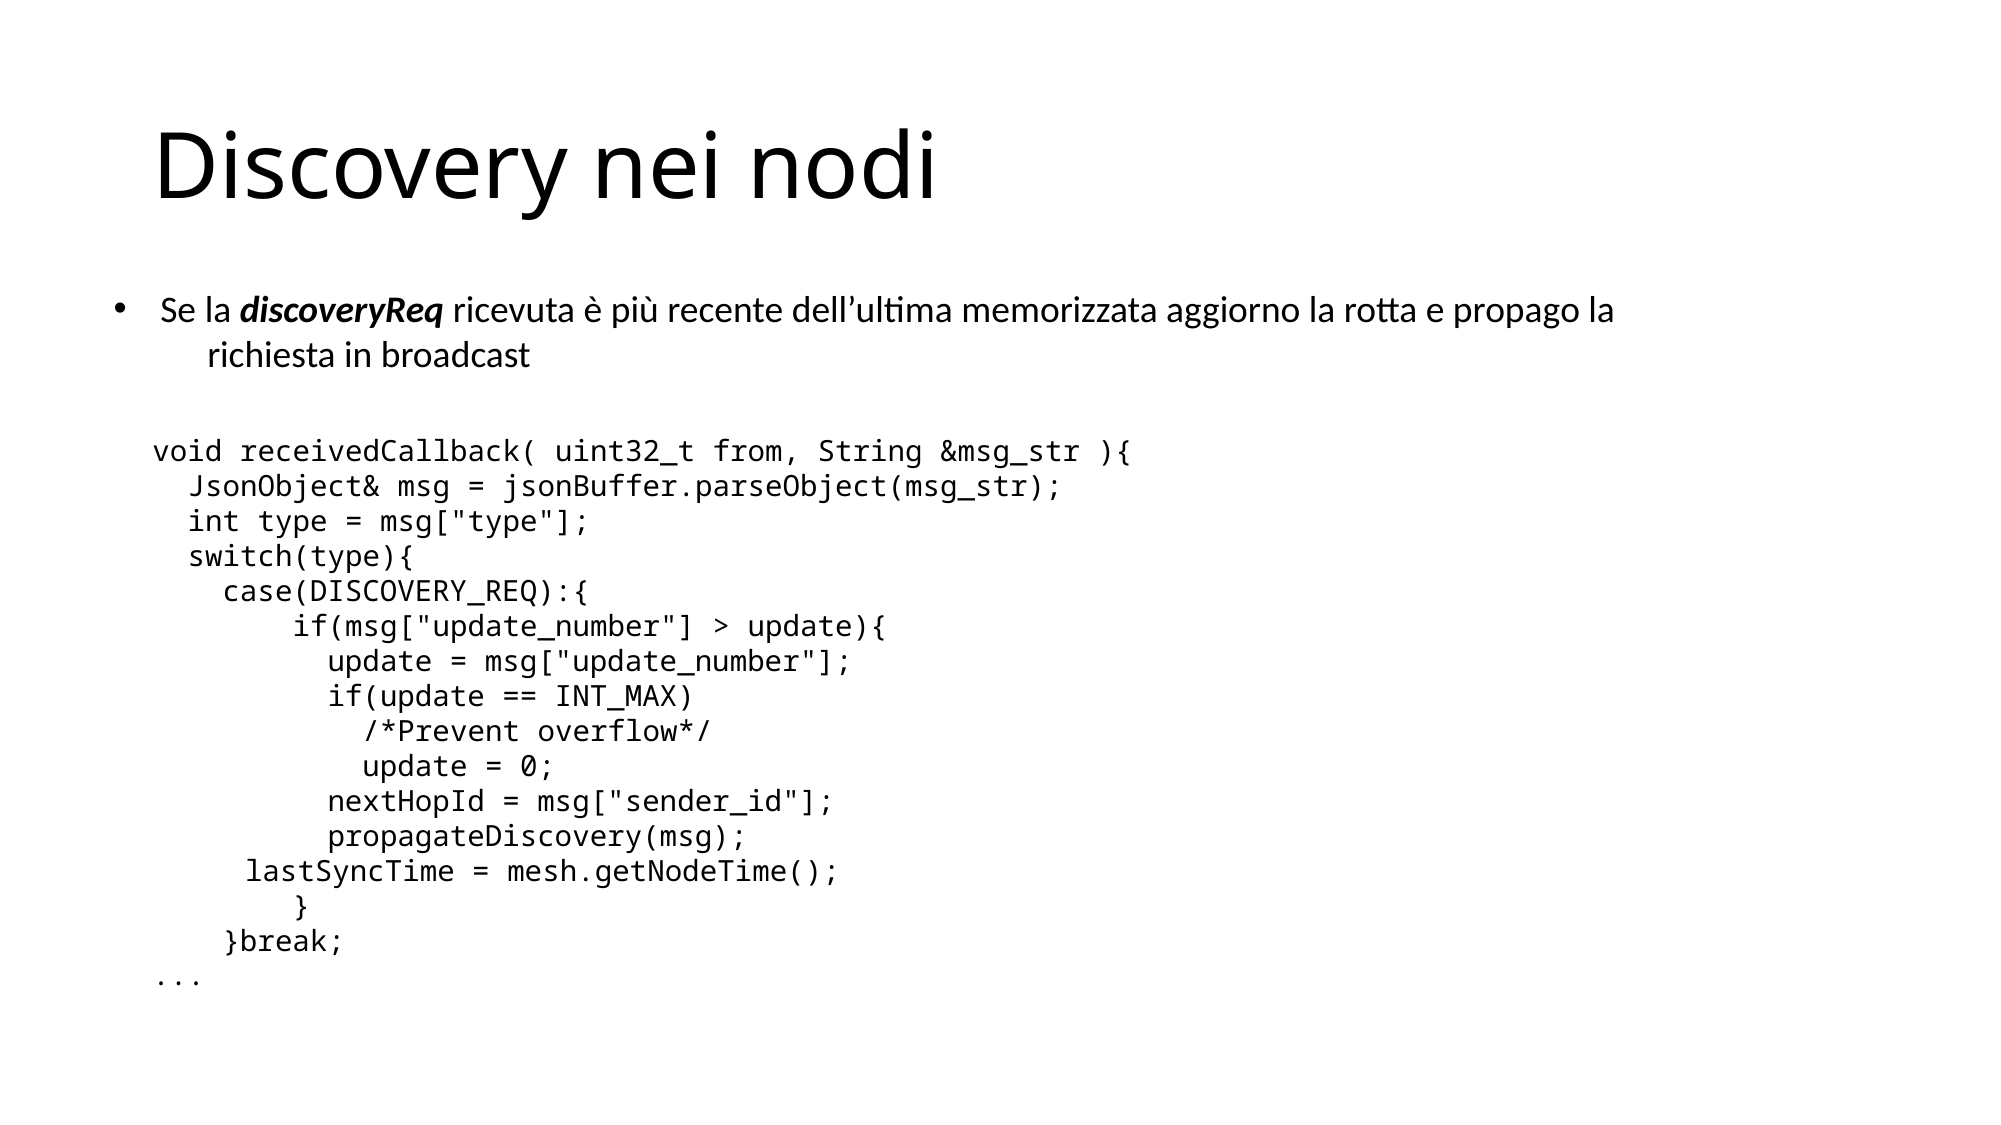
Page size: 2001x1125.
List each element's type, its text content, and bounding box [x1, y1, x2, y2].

text_box void receivedCallback( uint32_t from, String &msg_str ){ JsonObject& msg = jsonBuffer.parseObject(msg_str); int type = msg["type"]; switch(type){ case(DISCOVERY_REQ):{ if(msg["update_number"] > update){ update = msg["update_number"]; if(update == INT_MAX) /*Prevent overflow*/ update = 0; nextHopId = msg["sender_id"]; propagateDiscovery(msg); lastSyncTime = mesh.getNodeTime(); } }break; ... [137, 389, 1743, 1006]
text_box Se la discoveryReq ricevuta è più recente dell’ultima memorizzata aggiorno la rotta e propago la richiesta in broadcast [98, 277, 1689, 384]
title Discovery nei nodi [137, 59, 1863, 278]
